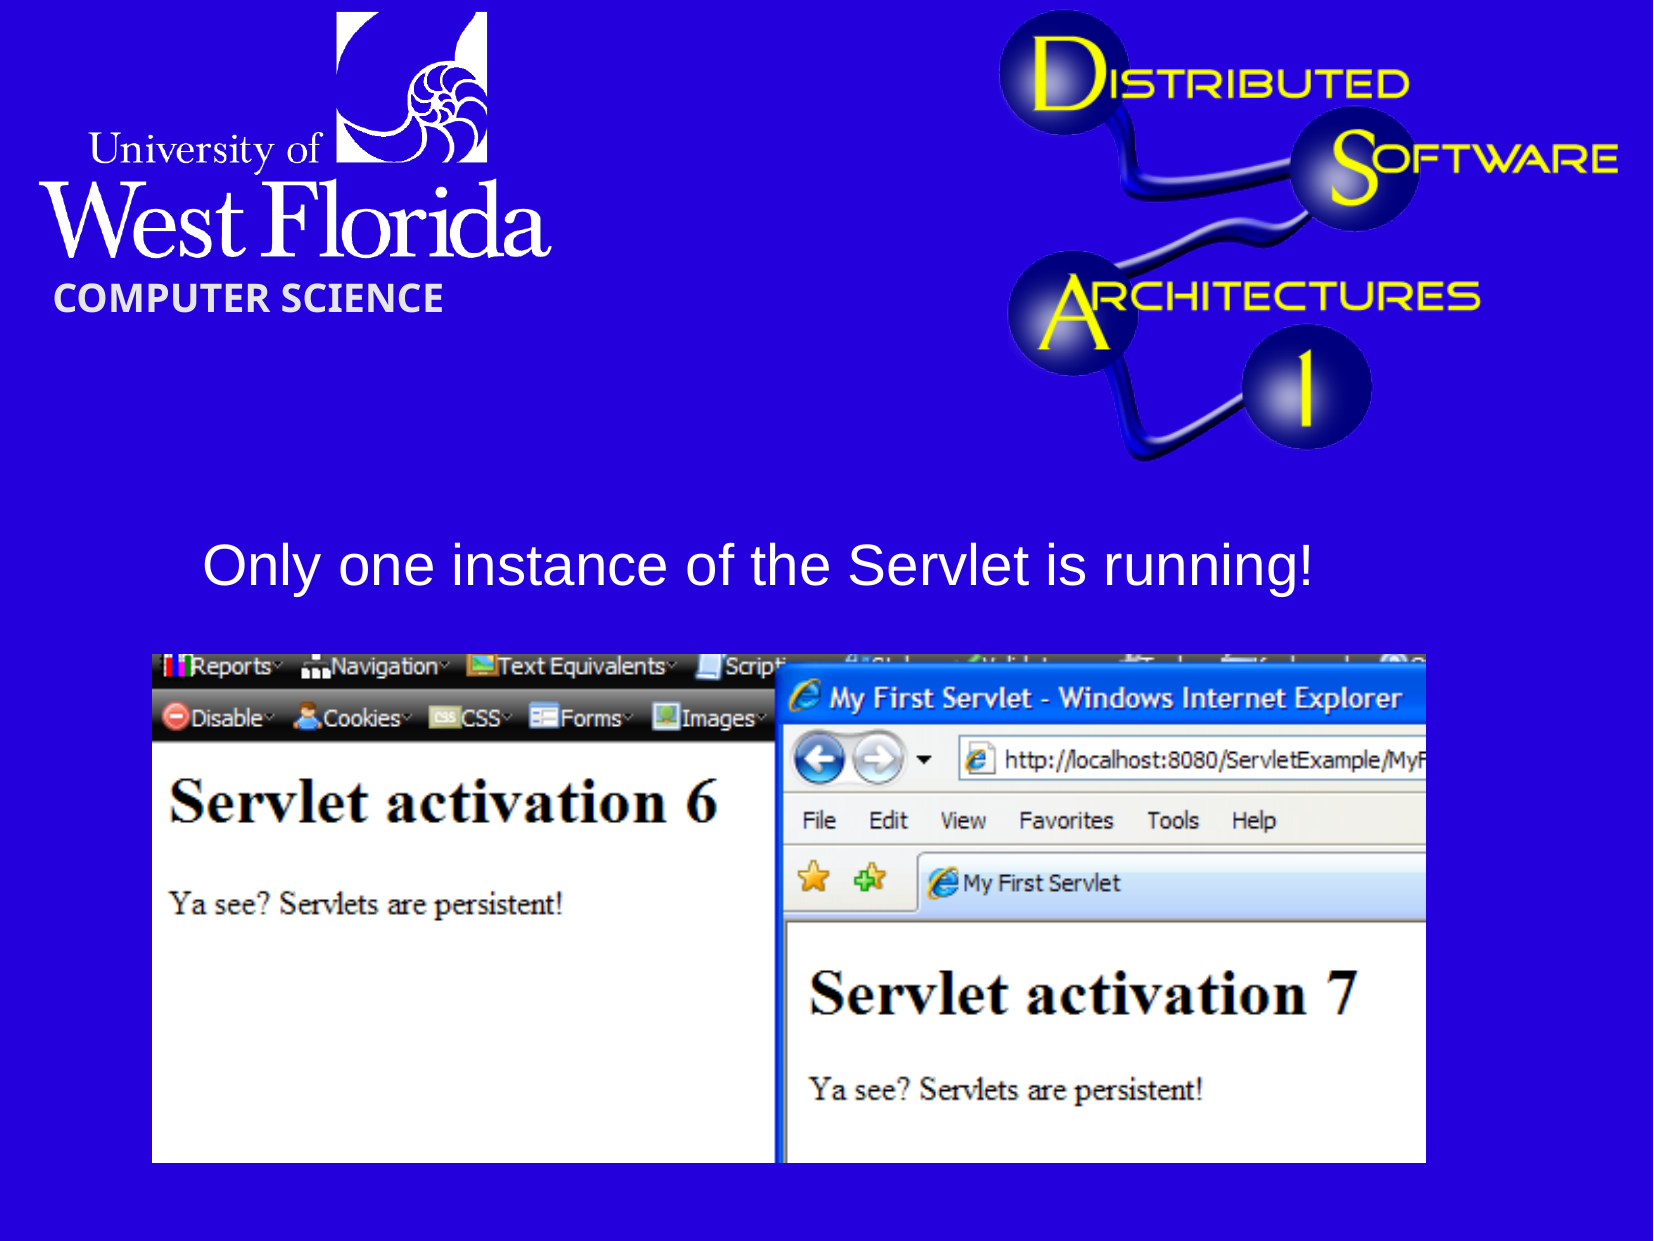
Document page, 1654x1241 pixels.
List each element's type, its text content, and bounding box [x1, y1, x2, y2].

picture [152, 654, 1426, 1163]
picture [910, 0, 1653, 506]
text_box COMPUTER SCIENCE [37, 262, 563, 334]
picture [37, 0, 559, 262]
text_box Only one instance of the Servlet is running! [187, 525, 1426, 605]
